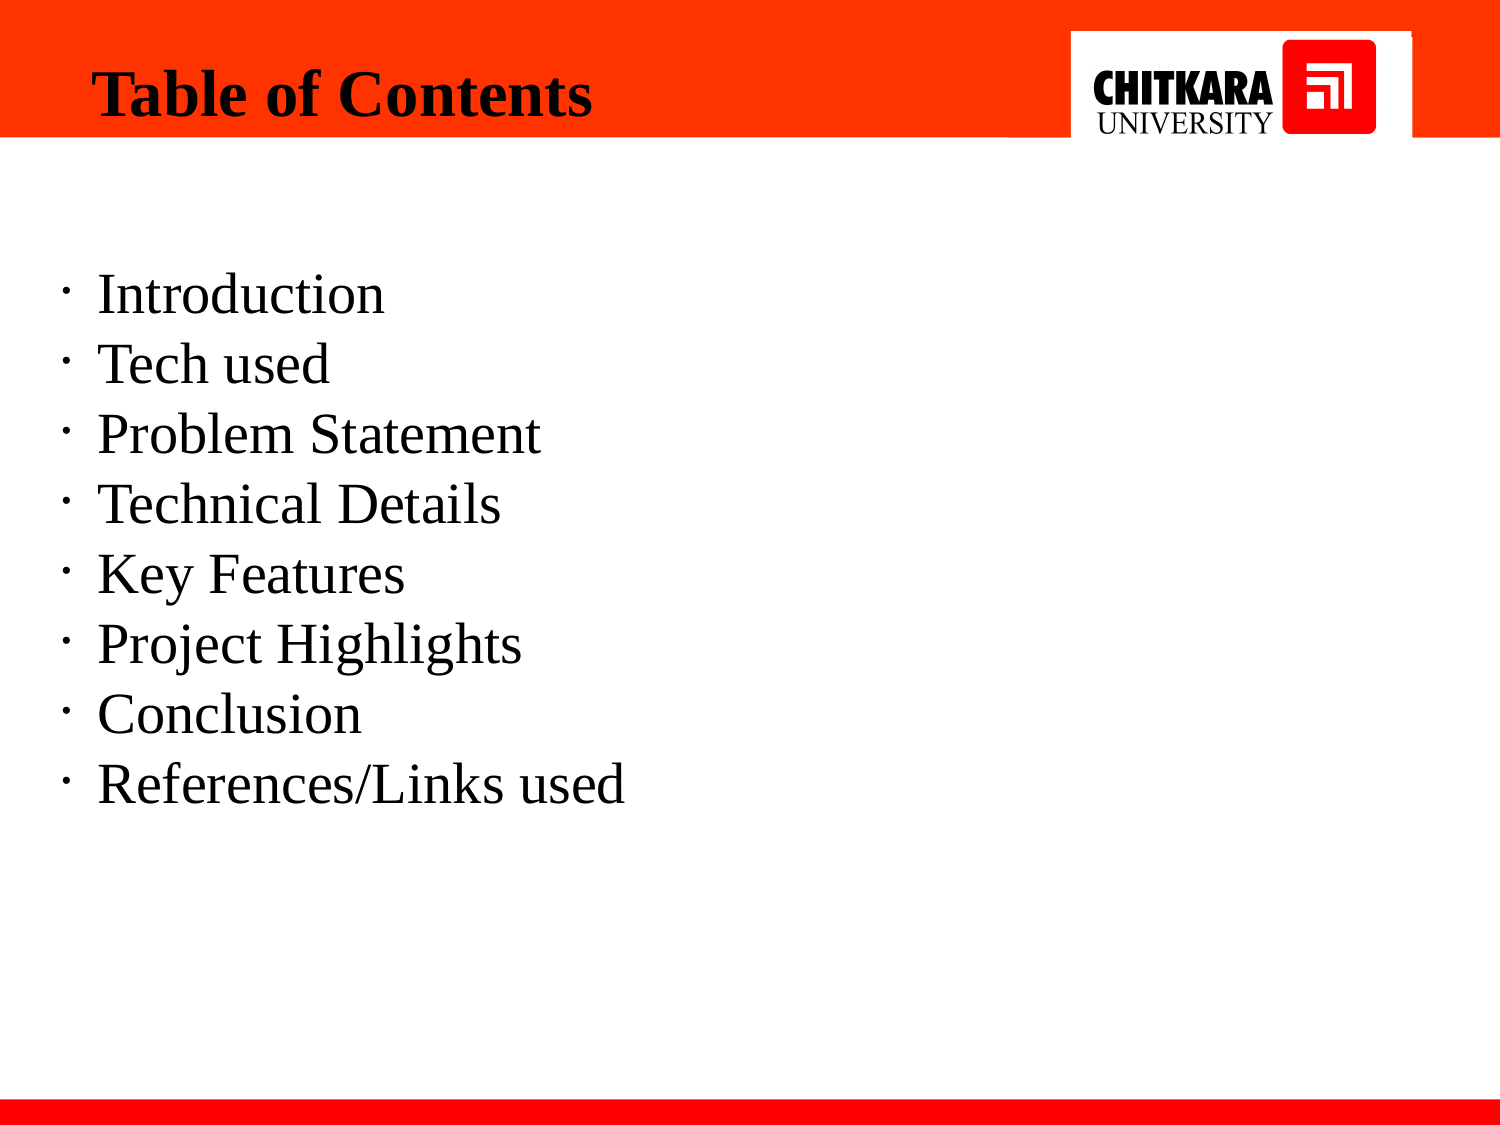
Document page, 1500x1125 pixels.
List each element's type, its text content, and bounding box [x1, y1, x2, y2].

text_box Introduction Tech used Problem Statement Technical Details Key Features Project Highlights Conclusion References/Links used [47, 247, 1182, 963]
picture [1074, 37, 1391, 138]
text_box Table of Contents [76, 42, 963, 138]
